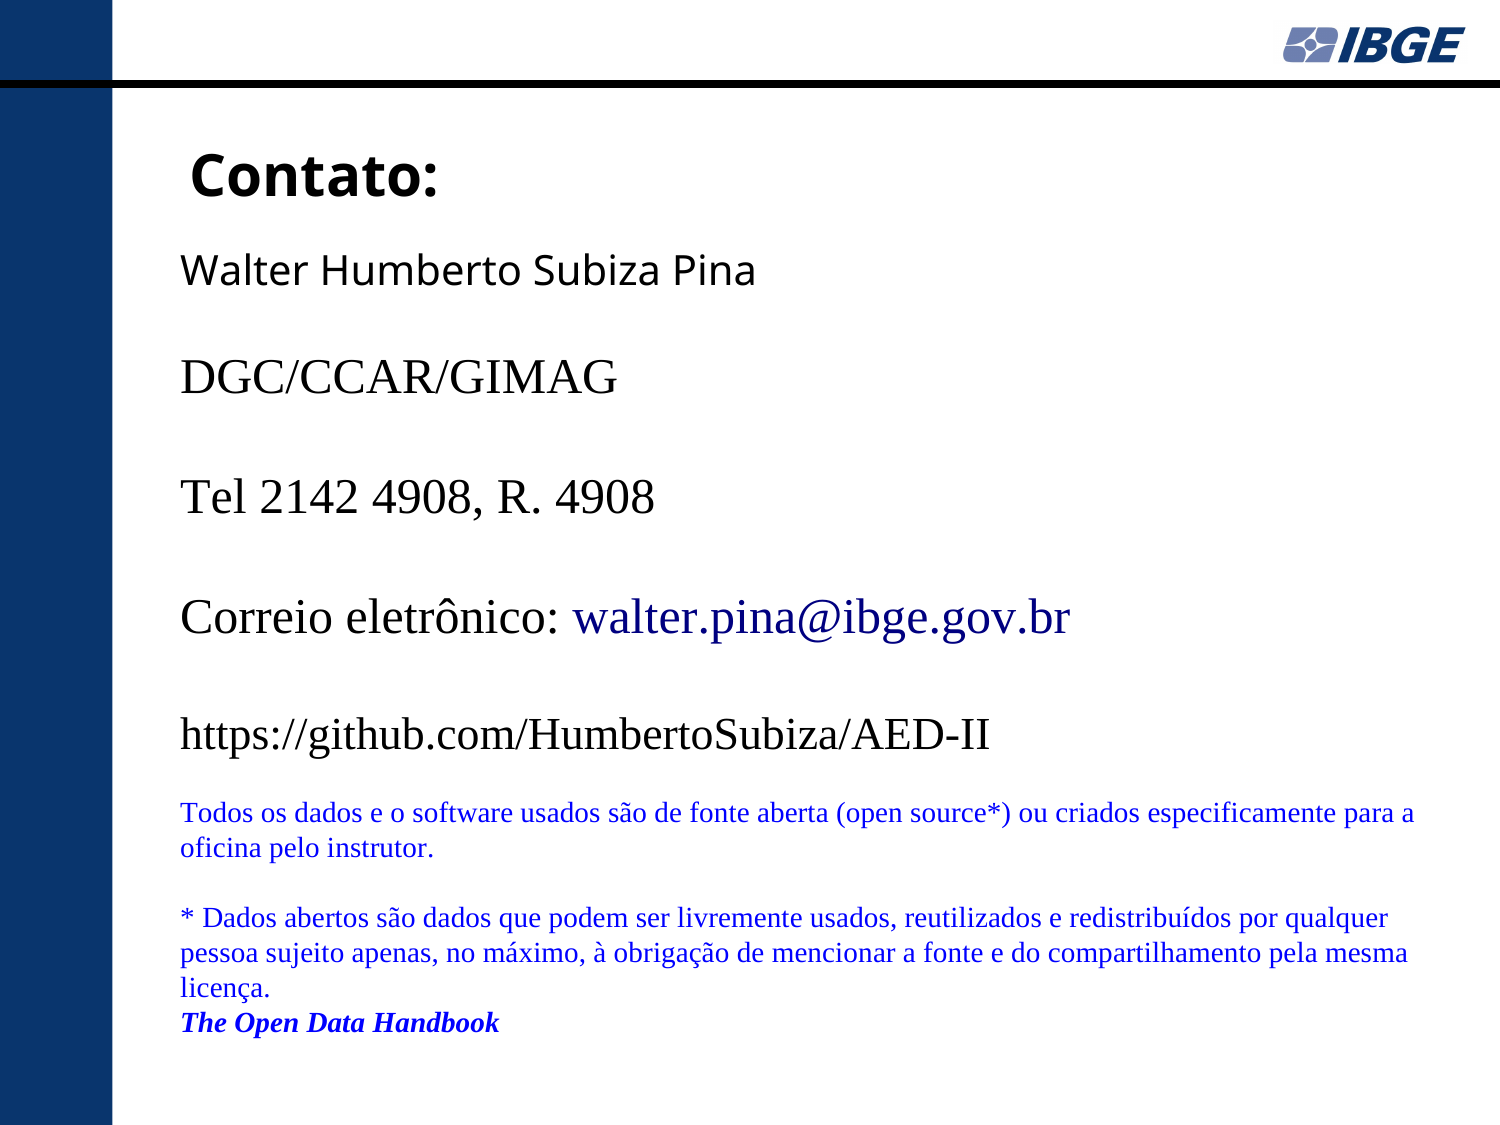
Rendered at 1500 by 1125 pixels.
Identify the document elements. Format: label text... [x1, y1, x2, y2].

text_box Walter Humberto Subiza Pina DGC/CCAR/GIMAG Tel 2142 4908, R. 4908 Correio eletrônico: walter.pina@ibge.gov.br https://github.com/HumbertoSubiza/AED-II Todos os dados e o software usados são de fonte aberta (open source*) ou criados especificamente para a oficina pelo instrutor. * Dados abertos são dados que podem ser livremente usados, reutilizados e redistribuídos por qualquer pessoa sujeito apenas, no máximo, à obrigação de mencionar a fonte e do compartilhamento pela mesma licença. The Open Data Handbook [165, 236, 1477, 1102]
picture [1273, 20, 1468, 64]
text_box Contato: [174, 129, 1426, 216]
